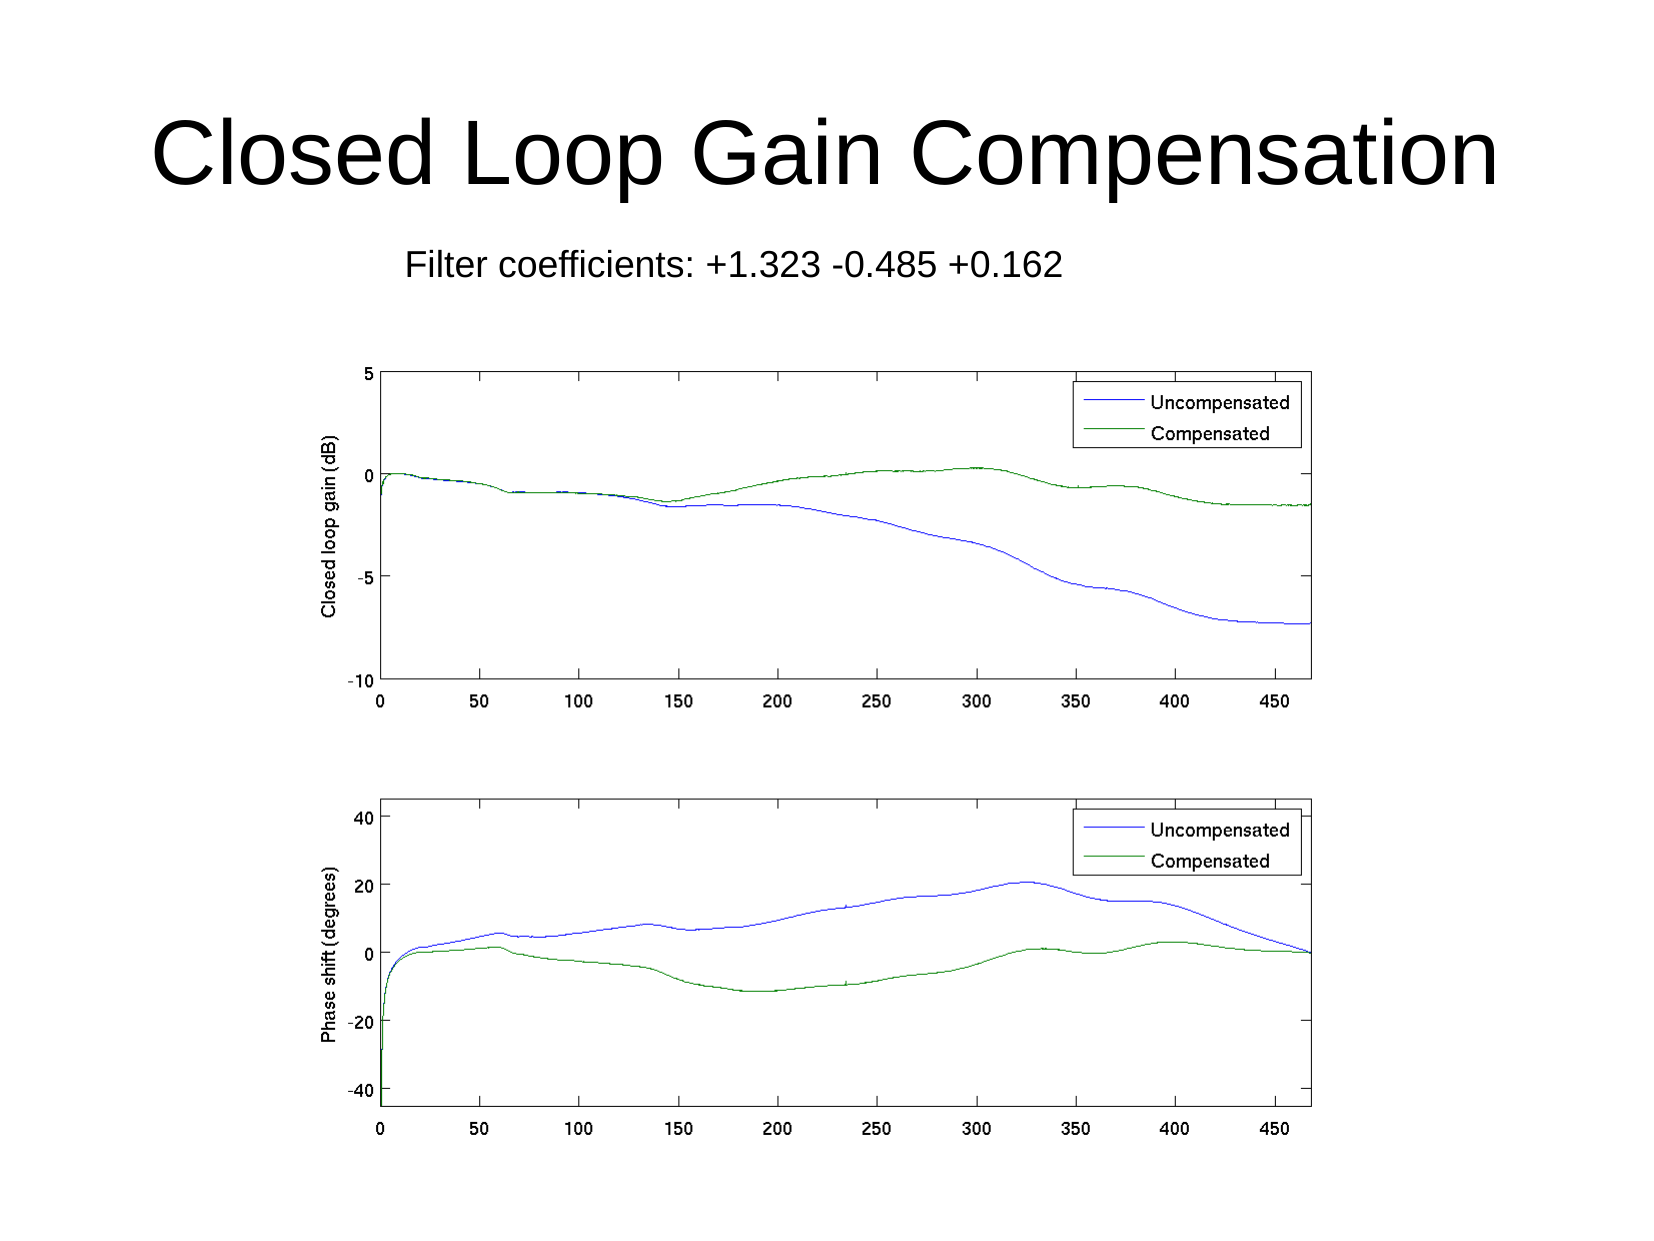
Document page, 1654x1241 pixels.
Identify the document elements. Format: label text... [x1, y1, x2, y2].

title Closed Loop Gain Compensation [82, 49, 1571, 257]
picture [224, 303, 1425, 1205]
text_box Filter coefficients: +1.323 -0.485 +0.162 [389, 236, 1347, 294]
